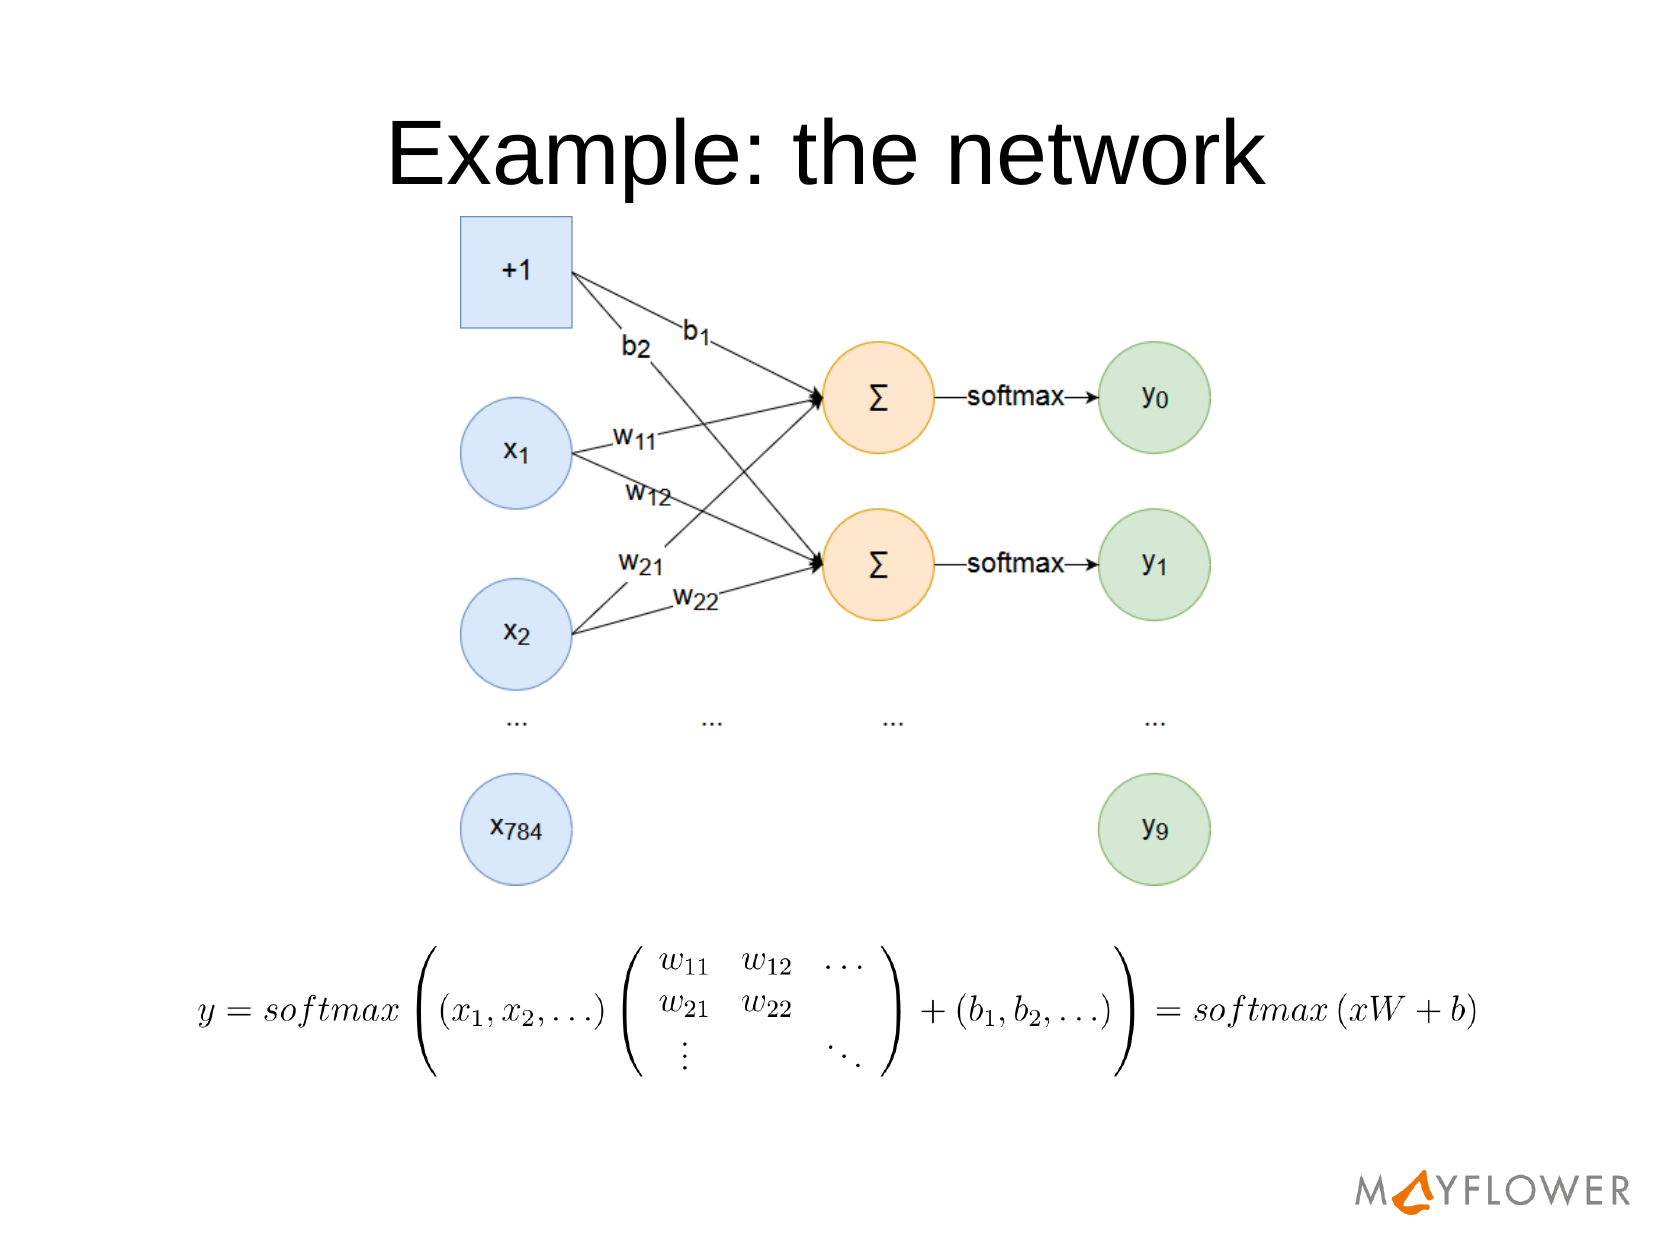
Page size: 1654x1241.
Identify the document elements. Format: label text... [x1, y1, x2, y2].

title Example: the network [82, 49, 1571, 257]
picture [460, 216, 1211, 886]
picture [1355, 1169, 1630, 1215]
picture [161, 915, 1494, 1096]
